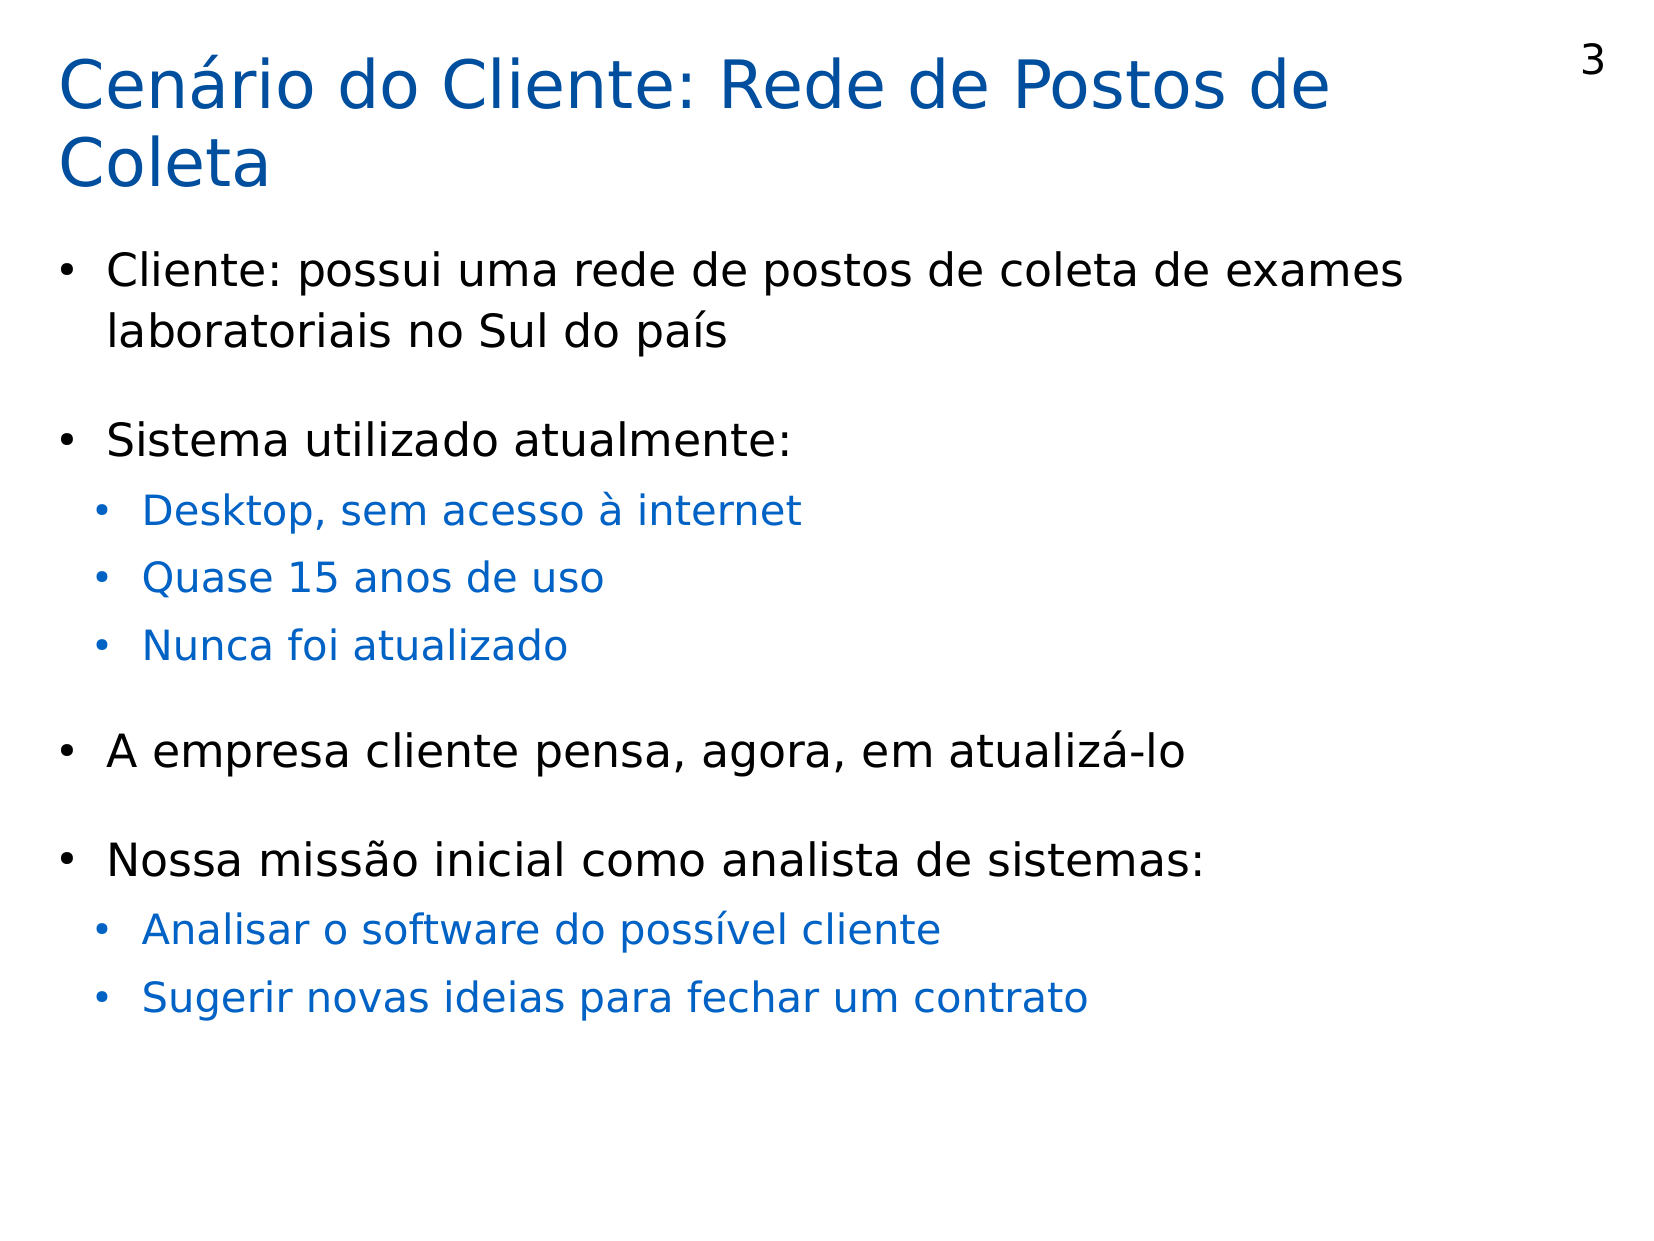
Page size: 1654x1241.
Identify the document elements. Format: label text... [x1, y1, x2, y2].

list Cliente: possui uma rede de postos de coleta de exames laboratoriais no Sul do país Sistema utilizado atualmente: Desktop, sem acesso à internet Quase 15 anos de uso Nunca foi atualizado A empresa cliente pensa, agora, em atualizá-lo Nossa missão inicial como analista de sistemas: Analisar o software do possível cliente Sugerir novas ideias para fechar um contrato [59, 236, 1595, 1211]
title Cenário do Cliente: Rede de Postos de Coleta [59, 46, 1506, 203]
